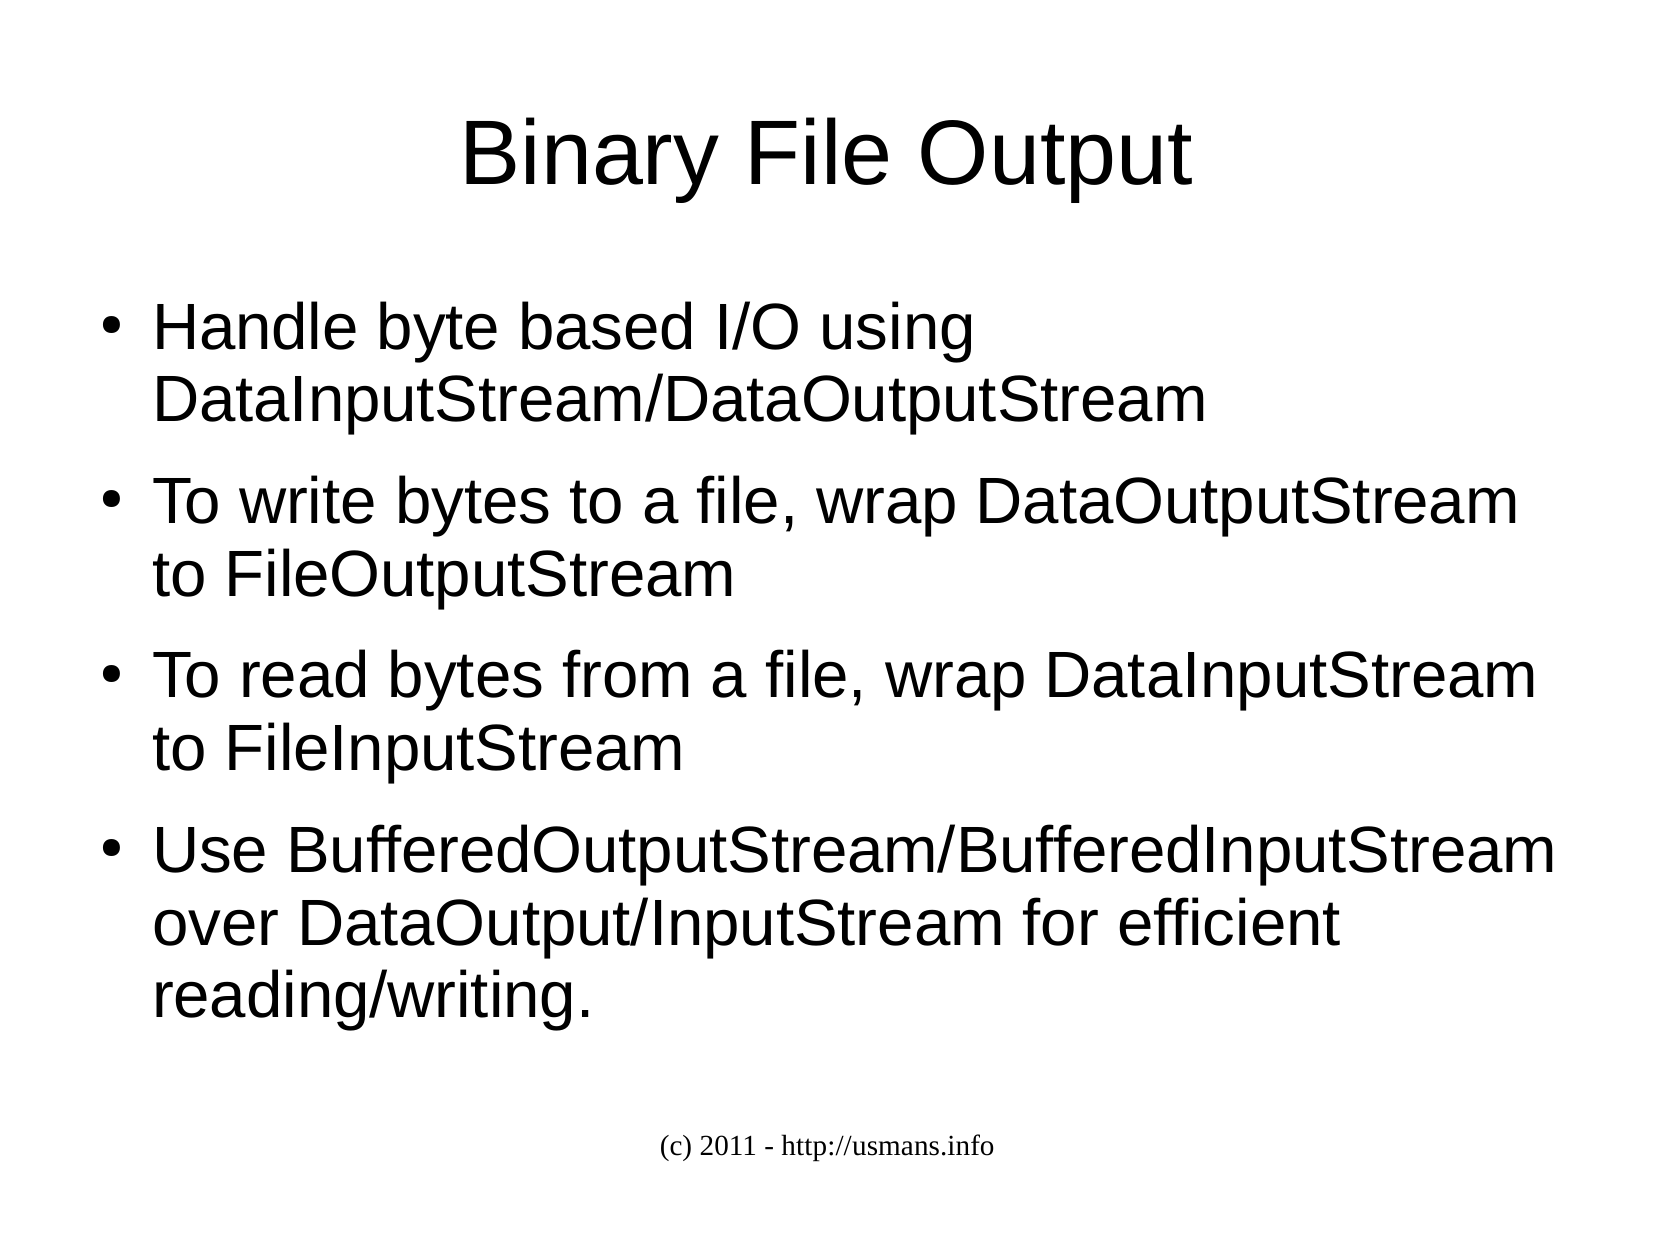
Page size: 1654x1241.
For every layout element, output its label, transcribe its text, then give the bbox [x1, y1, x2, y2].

title Binary File Output [82, 49, 1571, 257]
list Handle byte based I/O using DataInputStream/DataOutputStream To write bytes to a file, wrap DataOutputStream to FileOutputStream To read bytes from a file, wrap DataInputStream to FileInputStream Use BufferedOutputStream/BufferedInputStream over DataOutput/InputStream for efficient reading/writing. [82, 290, 1571, 1109]
